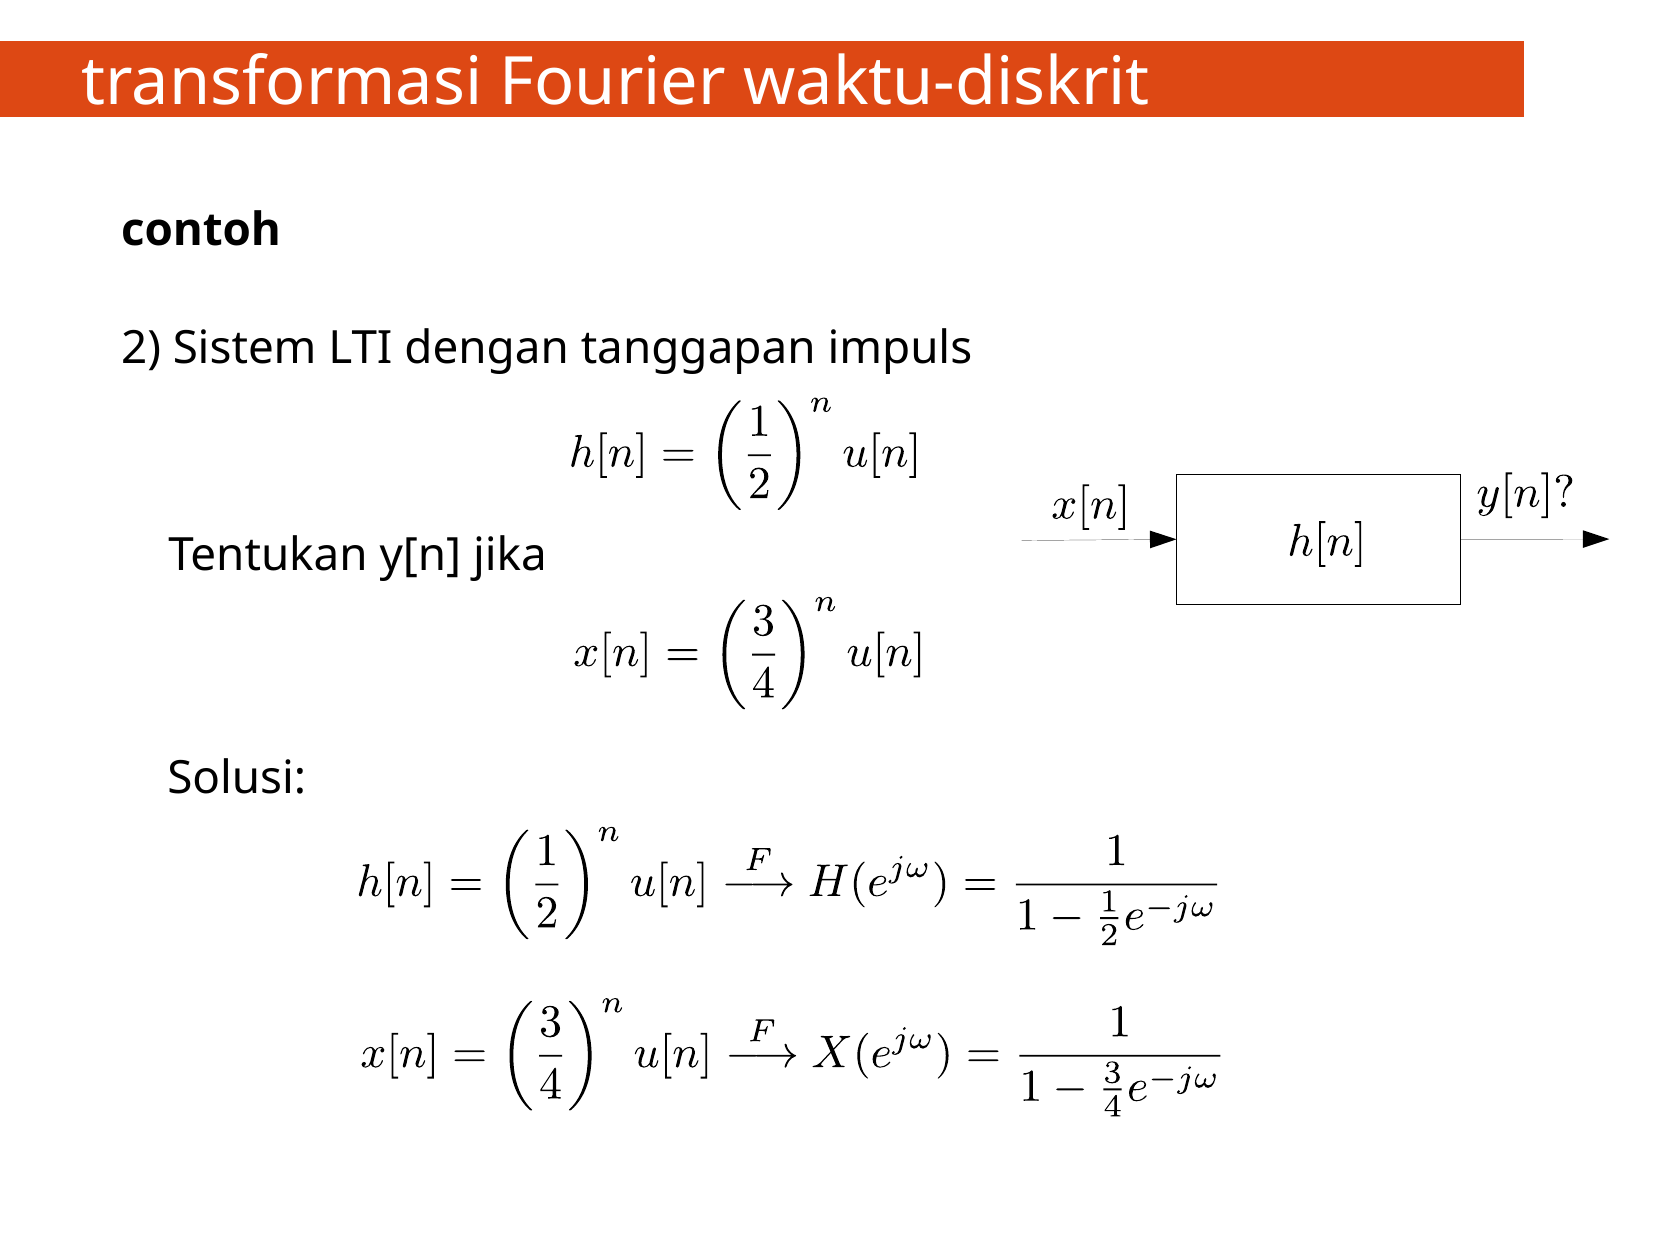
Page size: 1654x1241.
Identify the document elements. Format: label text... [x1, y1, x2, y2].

text_box Solusi: [152, 736, 293, 804]
text_box [573, 596, 926, 710]
text_box [0, 41, 81, 117]
text_box [1051, 484, 1131, 530]
text_box contoh [106, 188, 293, 256]
text_box [360, 998, 1221, 1117]
text_box transformasi Fourier waktu-diskrit [81, 41, 1440, 117]
text_box [1287, 521, 1367, 567]
text_box [568, 397, 922, 511]
text_box Tentukan y[n] jika [153, 513, 547, 581]
text_box Sistem LTI dengan tanggapan impuls [106, 307, 926, 374]
text_box [1476, 472, 1575, 519]
text_box [1440, 41, 1524, 117]
text_box [356, 826, 1218, 946]
